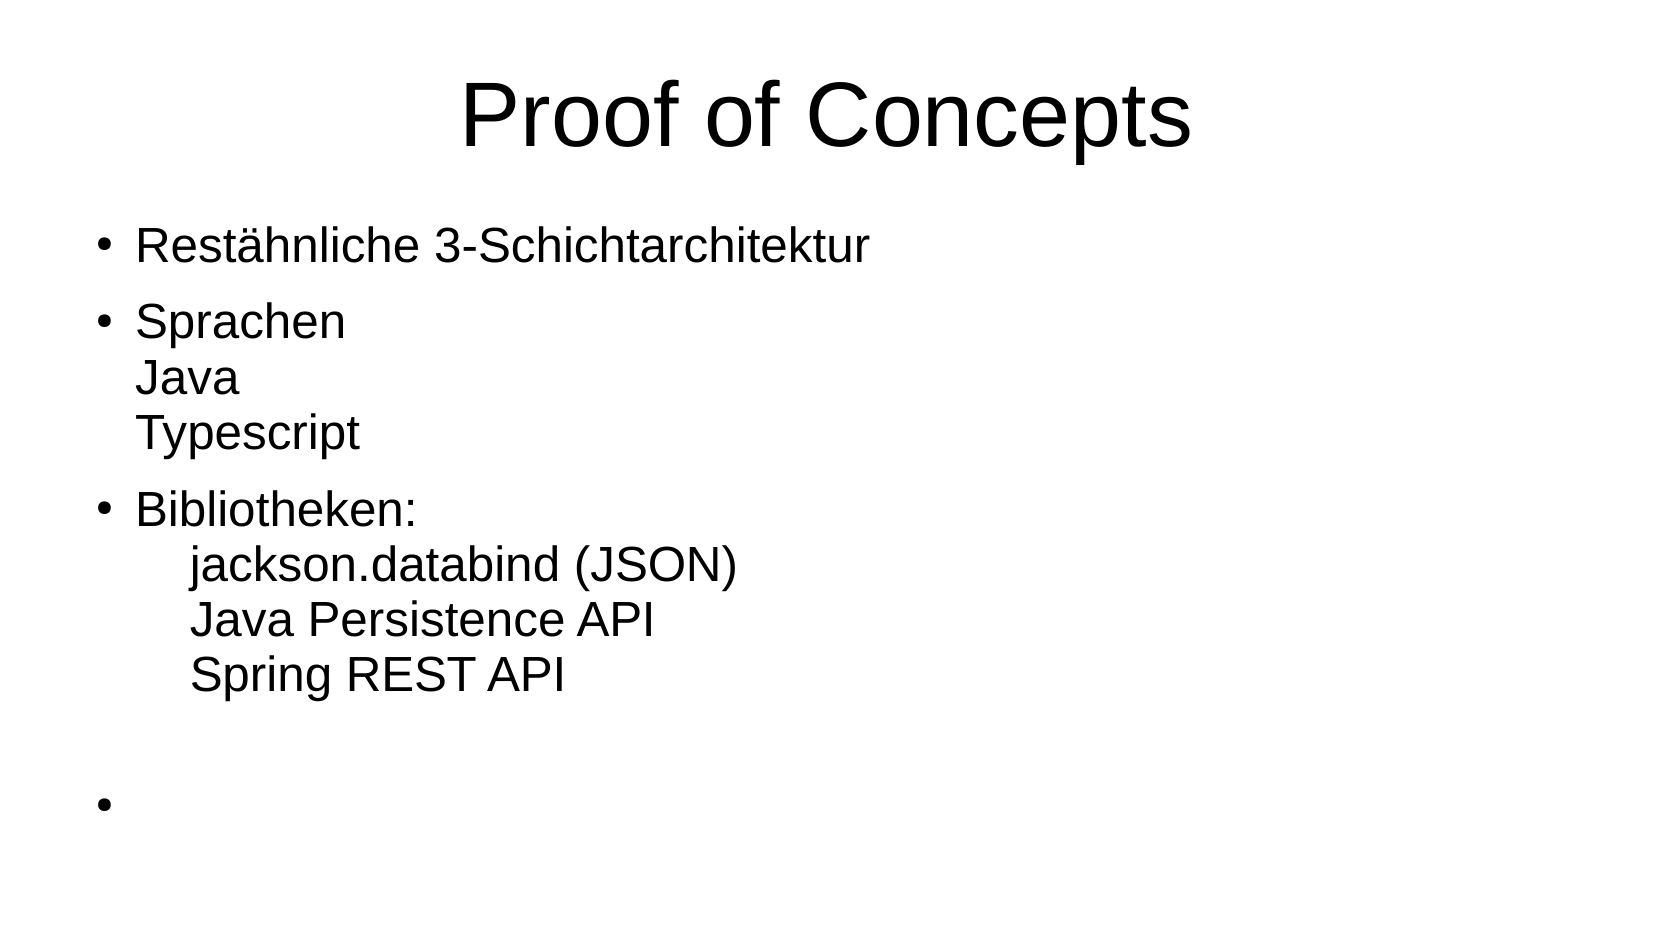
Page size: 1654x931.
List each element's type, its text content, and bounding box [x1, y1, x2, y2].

title Proof of Concepts [82, 37, 1571, 193]
list Restähnliche 3-Schichtarchitektur Sprachen Java Typescript Bibliotheken: jackson.databind (JSON) Java Persistence API Spring REST API [82, 217, 1571, 758]
